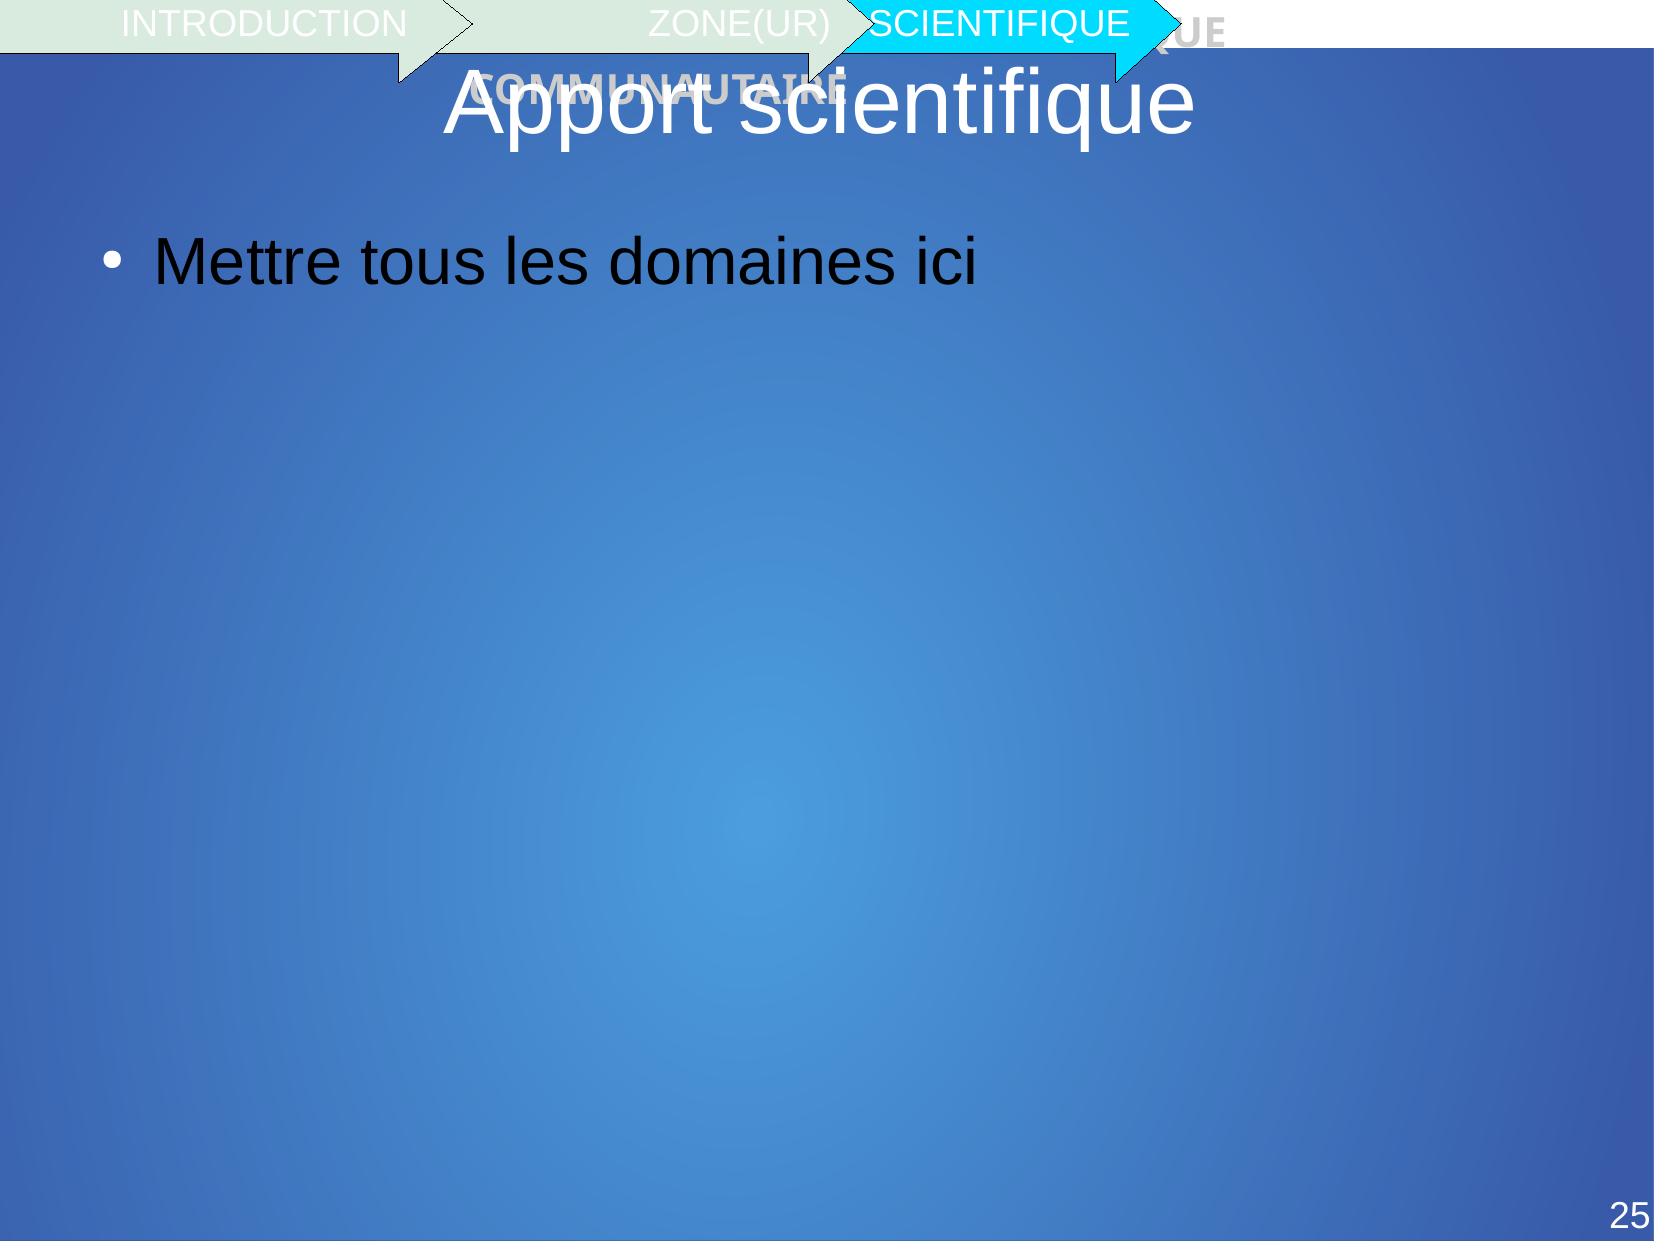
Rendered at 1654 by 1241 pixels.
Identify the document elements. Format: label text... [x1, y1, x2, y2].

title Apport scientifique [23, 49, 1619, 154]
list Mettre tous les domaines ici [82, 224, 1571, 1043]
text_box ZONE(UR) [436, 0, 875, 83]
text_box INTRODUCTION [0, 0, 473, 83]
text_box SCIENTIFIQUE [842, 0, 1182, 83]
picture [0, 48, 1654, 1241]
